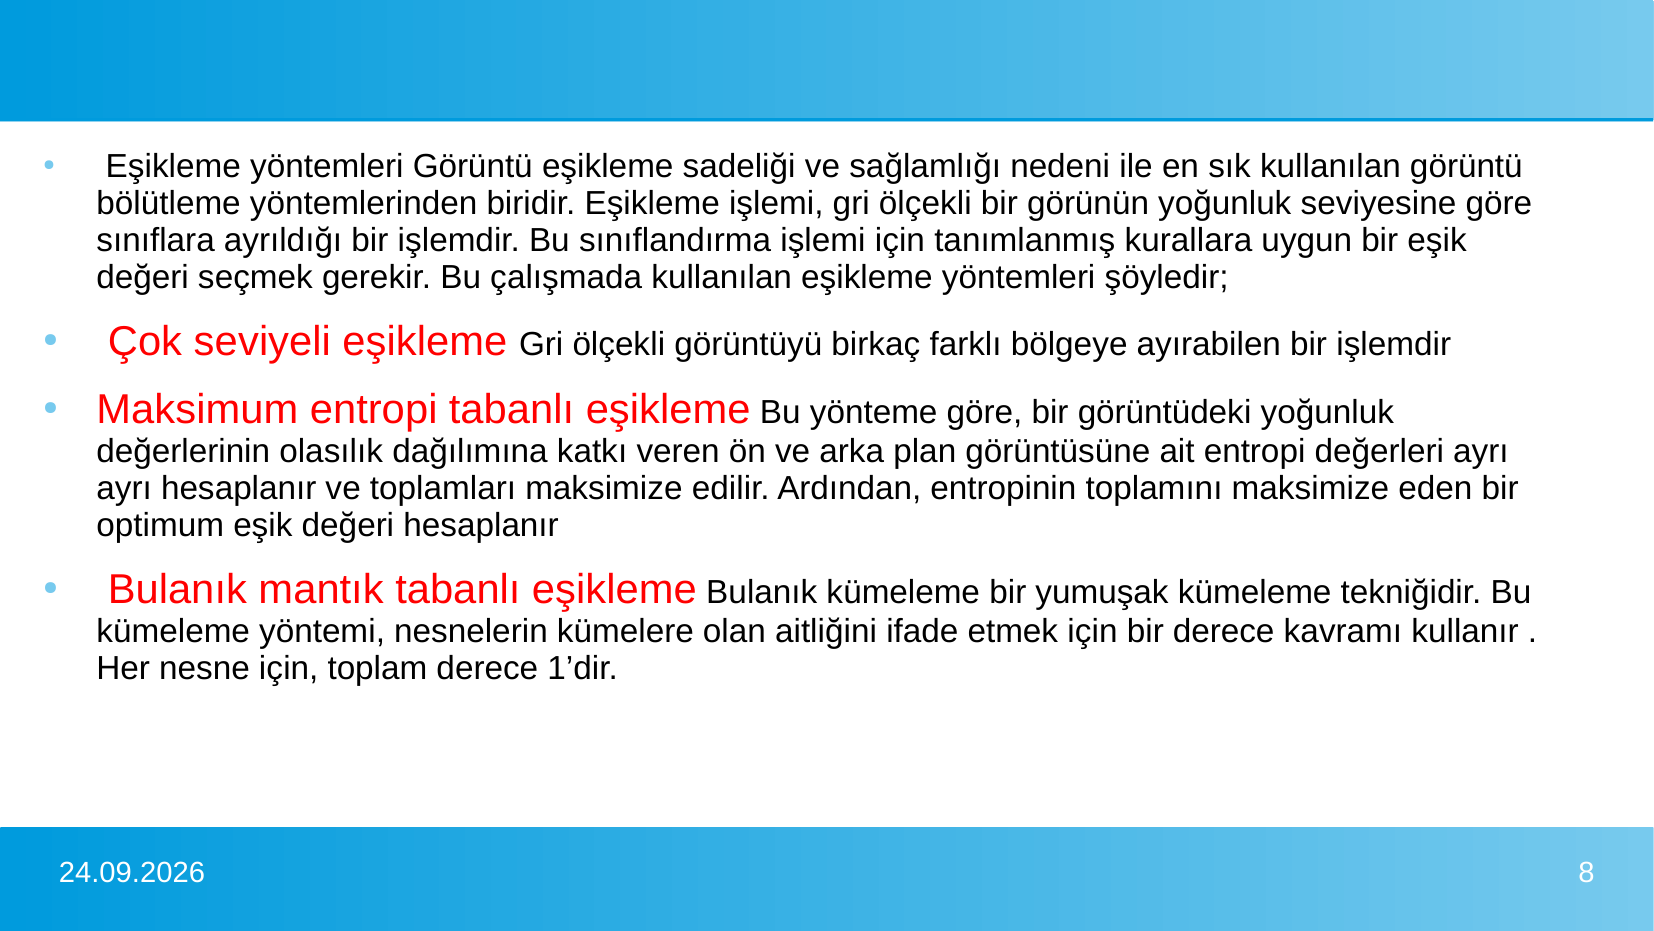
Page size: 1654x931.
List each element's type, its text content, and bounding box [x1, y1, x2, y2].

list Eşikleme yöntemleri Görüntü eşikleme sadeliği ve sağlamlığı nedeni ile en sık kullanılan görüntü bölütleme yöntemlerinden biridir. Eşikleme işlemi, gri ölçekli bir görünün yoğunluk seviyesine göre sınıflara ayrıldığı bir işlemdir. Bu sınıflandırma işlemi için tanımlanmış kurallara uygun bir eşik değeri seçmek gerekir. Bu çalışmada kullanılan eşikleme yöntemleri şöyledir; Çok seviyeli eşikleme Gri ölçekli görüntüyü birkaç farklı bölgeye ayırabilen bir işlemdir Maksimum entropi tabanlı eşikleme Bu yönteme göre, bir görüntüdeki yoğunluk değerlerinin olasılık dağılımına katkı veren ön ve arka plan görüntüsüne ait entropi değerleri ayrı ayrı hesaplanır ve toplamları maksimize edilir. Ardından, entropinin toplamını maksimize eden bir optimum eşik değeri hesaplanır Bulanık mantık tabanlı eşikleme Bulanık kümeleme bir yumuşak kümeleme tekniğidir. Bu kümeleme yöntemi, nesnelerin kümelere olan aitliğini ifade etmek için bir derece kavramı kullanır . Her nesne için, toplam derece 1’dir. [25, 147, 1561, 739]
